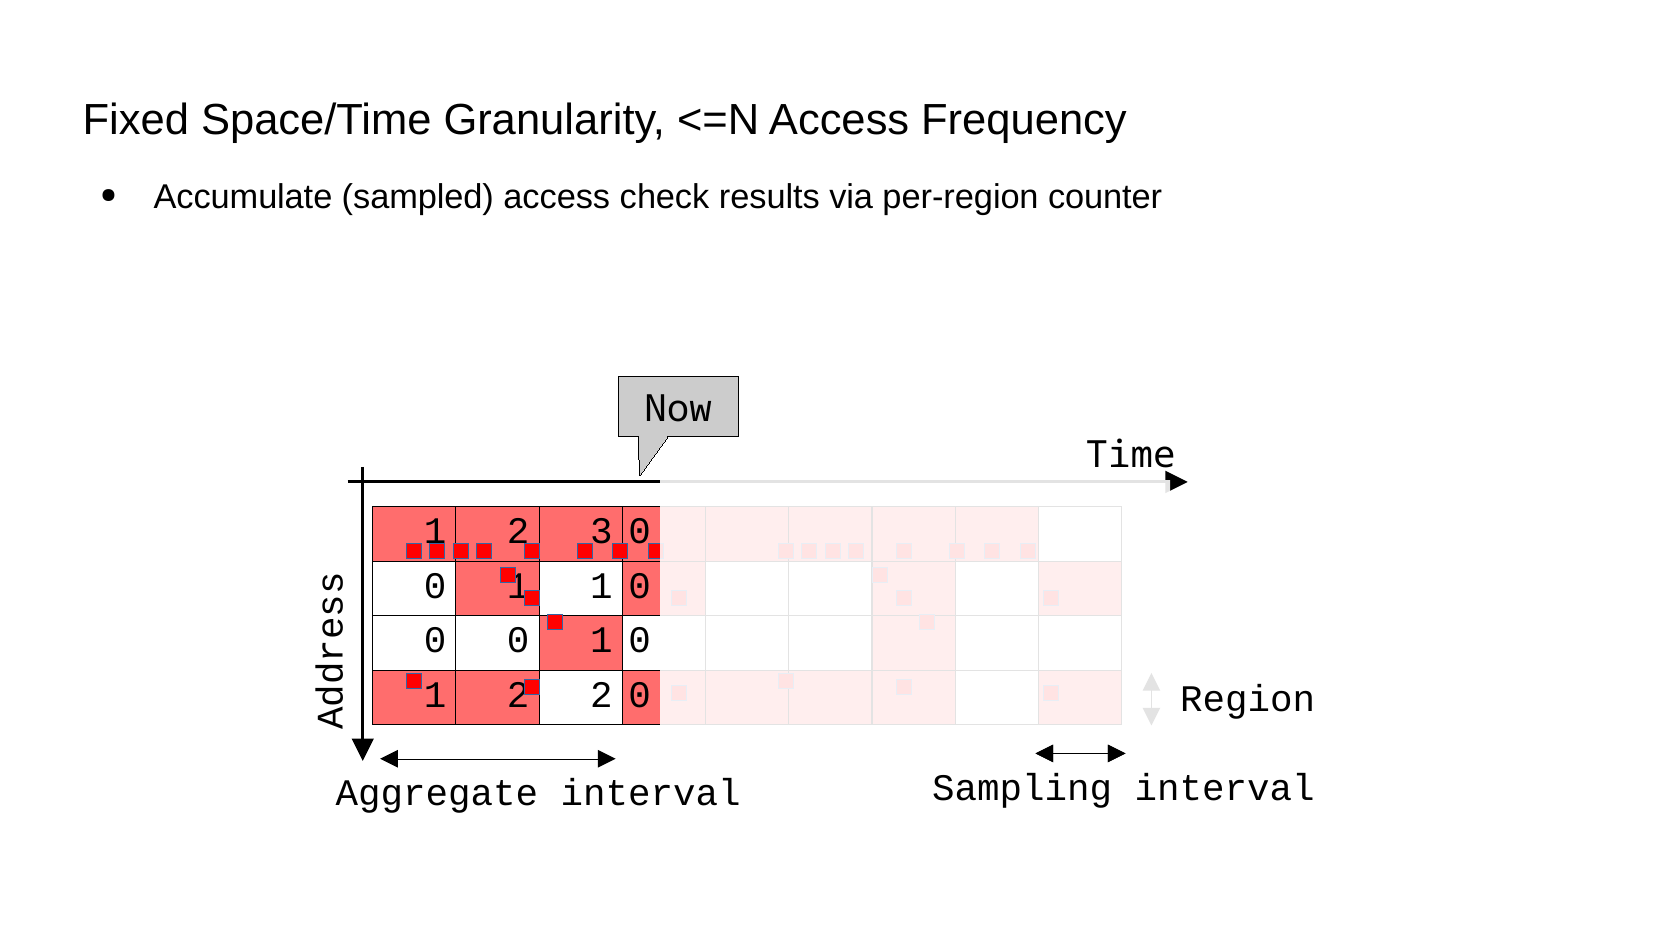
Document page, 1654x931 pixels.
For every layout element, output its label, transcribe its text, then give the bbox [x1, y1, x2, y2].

table_header 3 [540, 507, 622, 561]
text_box [577, 543, 593, 559]
text_box Sampling interval [917, 761, 1330, 819]
table_cell 0 [404, 562, 455, 615]
text_box [524, 543, 540, 559]
text_box [406, 543, 422, 559]
table_cell 2 [456, 671, 539, 724]
text_box [524, 590, 540, 606]
table_header 1 [373, 507, 455, 561]
text_box [429, 543, 445, 559]
table_cell 0 [623, 671, 660, 724]
table_cell 0 [623, 616, 660, 670]
table_header 0 [623, 507, 660, 561]
table_cell 1 [456, 562, 539, 615]
text_box [406, 673, 422, 689]
table_cell 0 [404, 616, 455, 670]
text_box [476, 543, 492, 559]
list Accumulate (sampled) access check results via per-region counter [82, 177, 1571, 833]
text_box [612, 543, 628, 559]
text_box [524, 679, 540, 695]
text_box [648, 480, 1171, 736]
text_box Time [1070, 419, 1191, 486]
table_header 2 [456, 507, 539, 561]
text_box Aggregate interval [320, 766, 756, 825]
table_cell 0 [623, 562, 660, 615]
text_box Now [618, 376, 739, 476]
table_cell 0 [456, 616, 539, 670]
title Fixed Space/Time Granularity, <=N Access Frequency [82, 81, 1571, 157]
text_box [547, 614, 563, 630]
table_cell 2 [540, 671, 622, 724]
text_box Region [1171, 672, 1331, 731]
table_cell 1 [404, 671, 455, 724]
text_box [453, 543, 469, 559]
table_cell 1 [540, 616, 622, 670]
table_cell 1 [540, 562, 622, 615]
text_box Address [304, 539, 404, 745]
text_box [500, 567, 516, 583]
